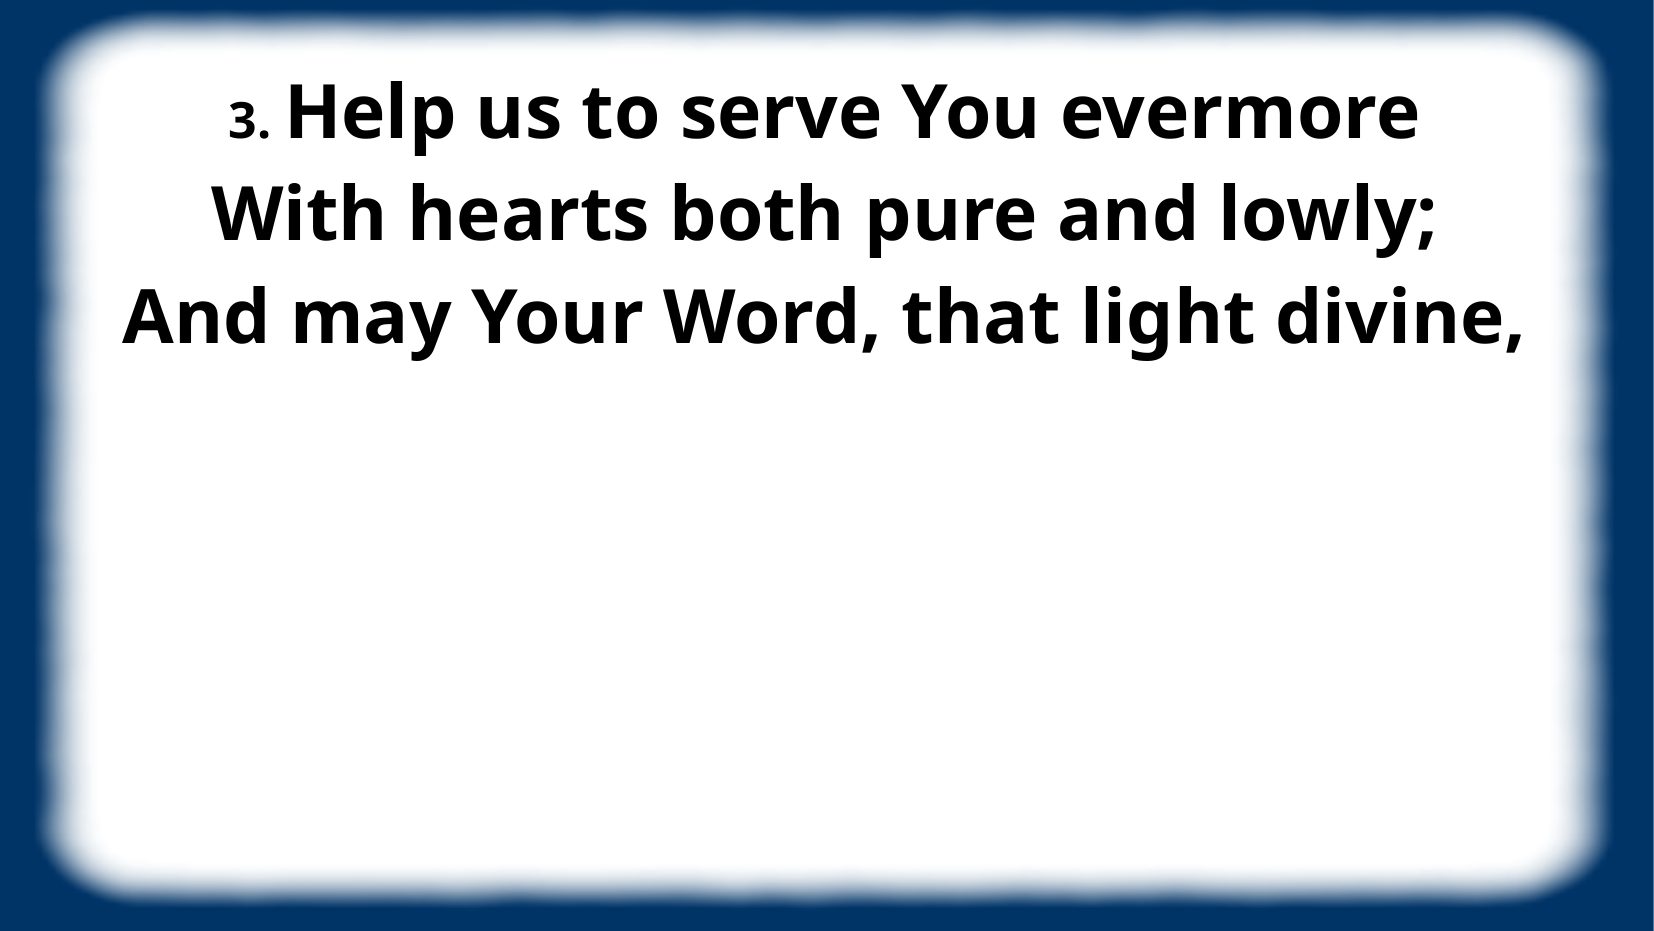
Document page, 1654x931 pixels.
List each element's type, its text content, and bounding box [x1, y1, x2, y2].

picture [0, 0, 1654, 931]
text_box 3. Help us to serve You evermore With hearts both pure and lowly; And may Your Word, that light divine, [90, 50, 1561, 421]
